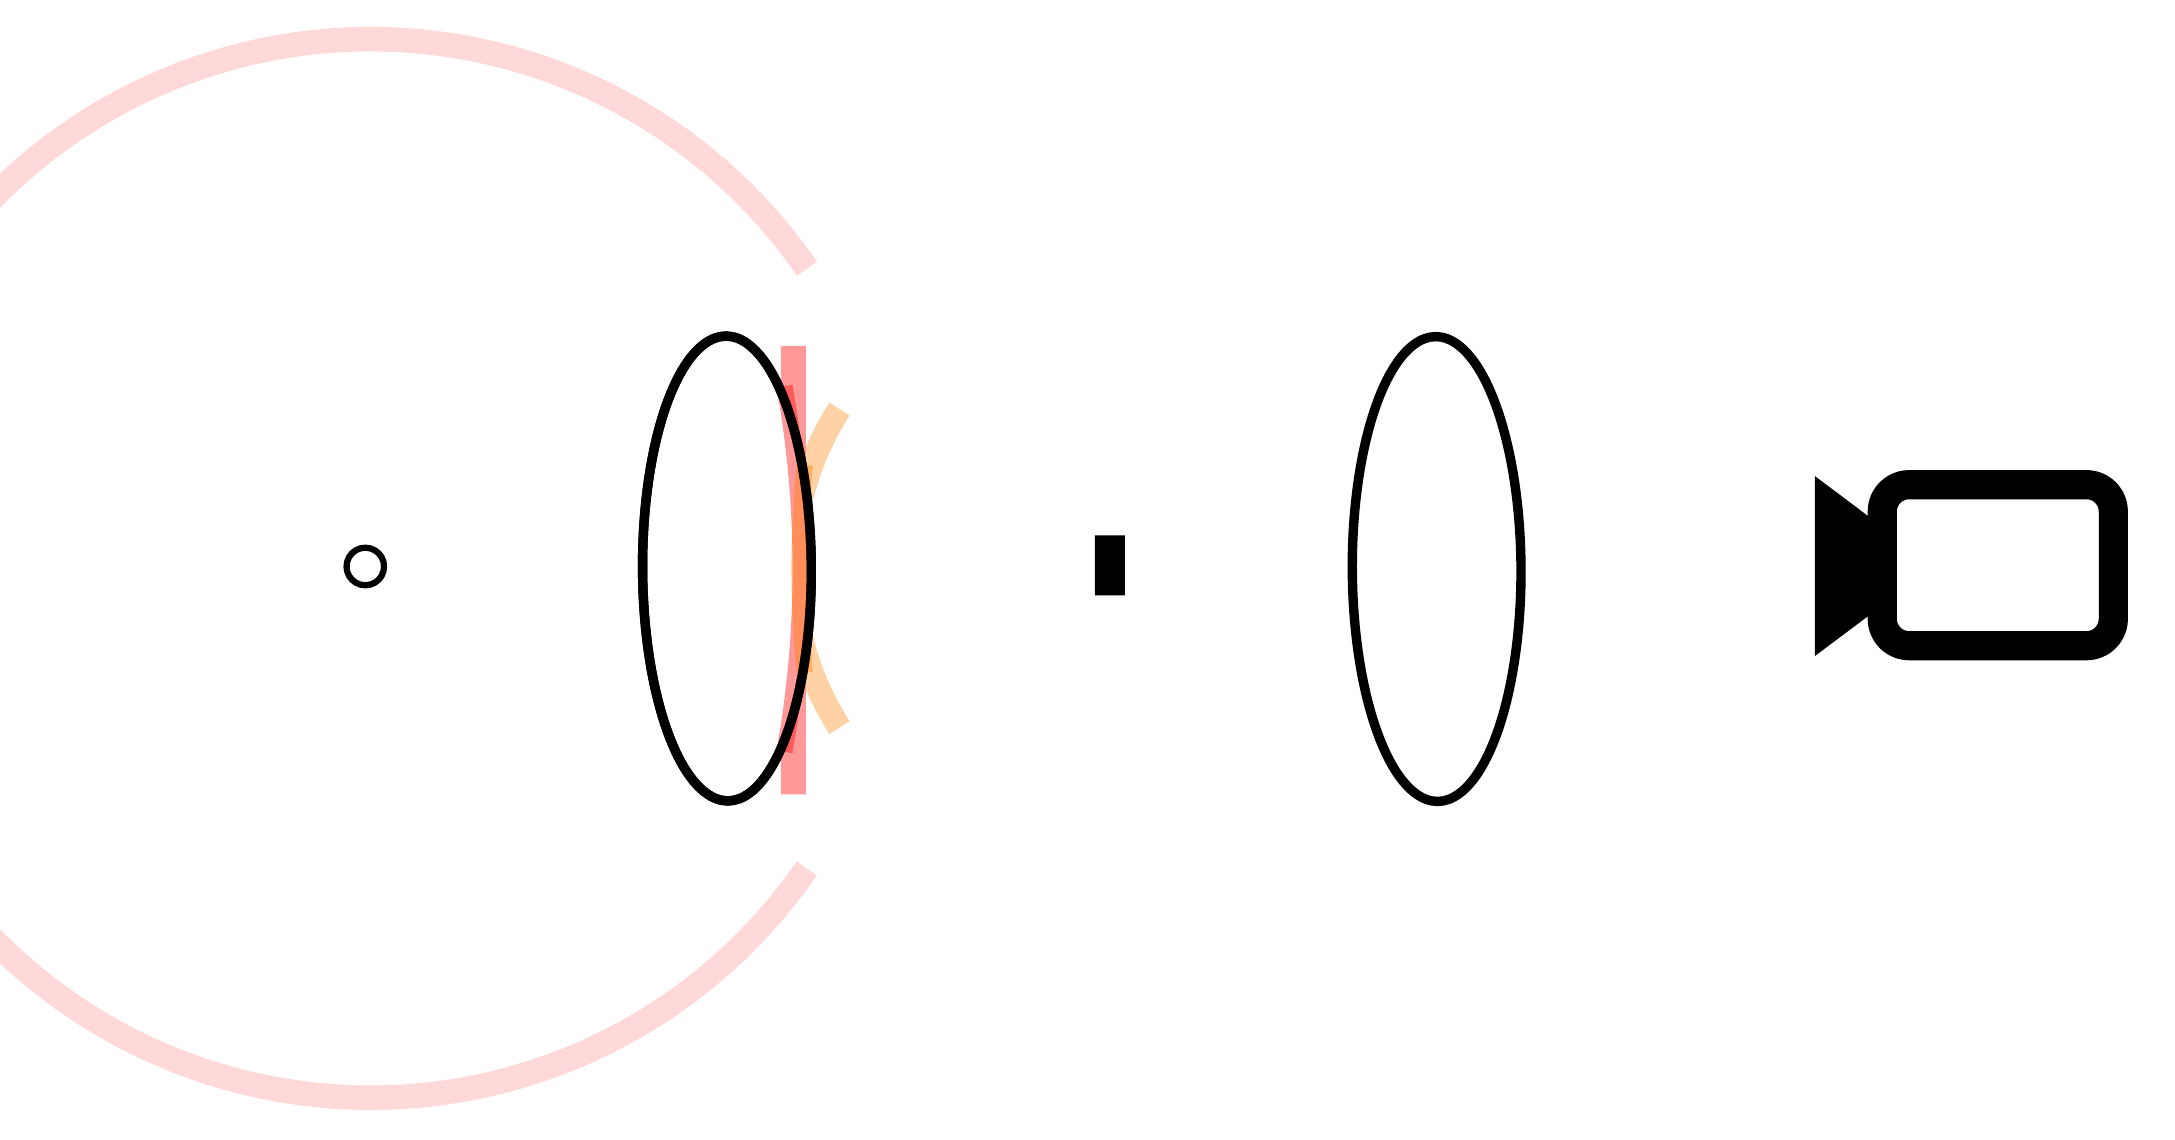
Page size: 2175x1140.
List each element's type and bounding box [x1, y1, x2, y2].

text_box [1882, 484, 2114, 646]
text_box [1814, 476, 1875, 657]
text_box [648, 341, 806, 796]
text_box [0, 0, 1747, 1140]
text_box [785, 715, 799, 754]
text_box [785, 384, 800, 430]
